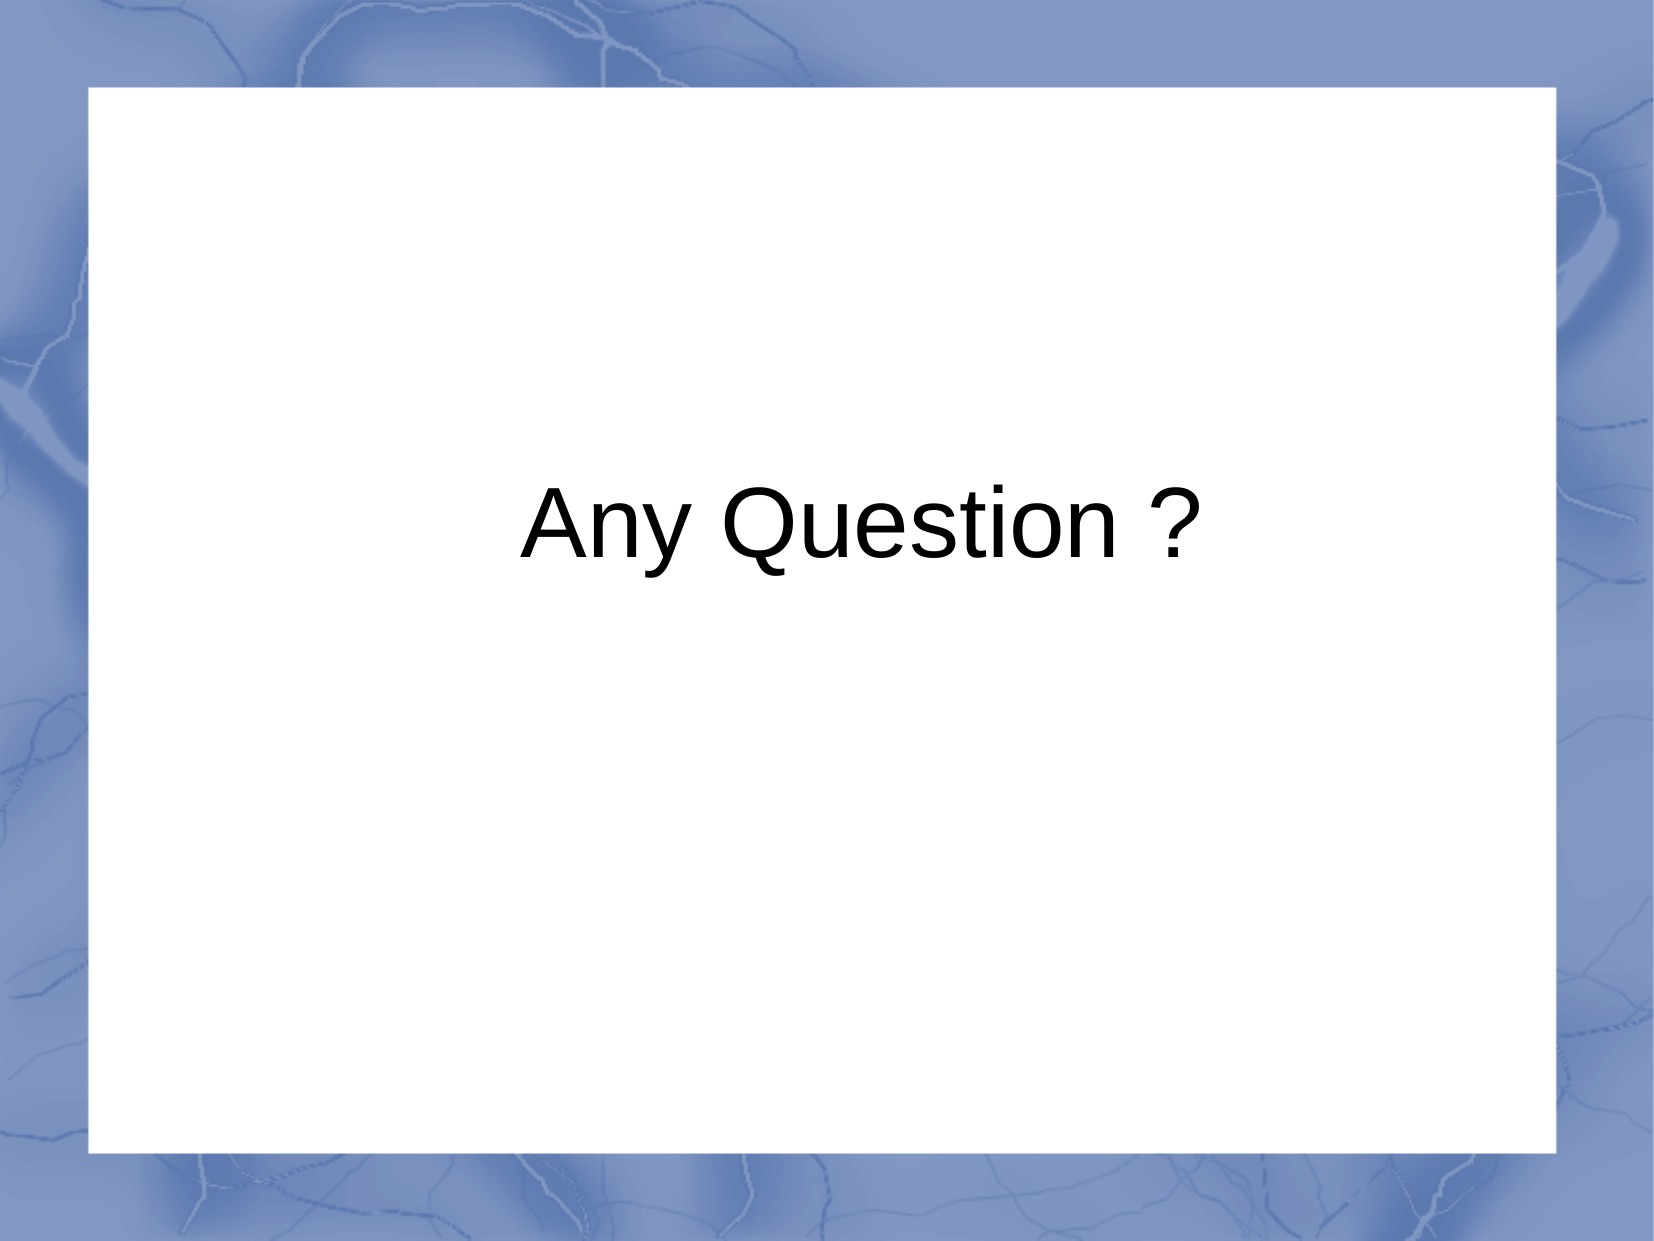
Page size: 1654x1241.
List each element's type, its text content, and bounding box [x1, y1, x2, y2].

list Any Question ? [147, 325, 1506, 1010]
picture [0, 0, 1654, 1241]
